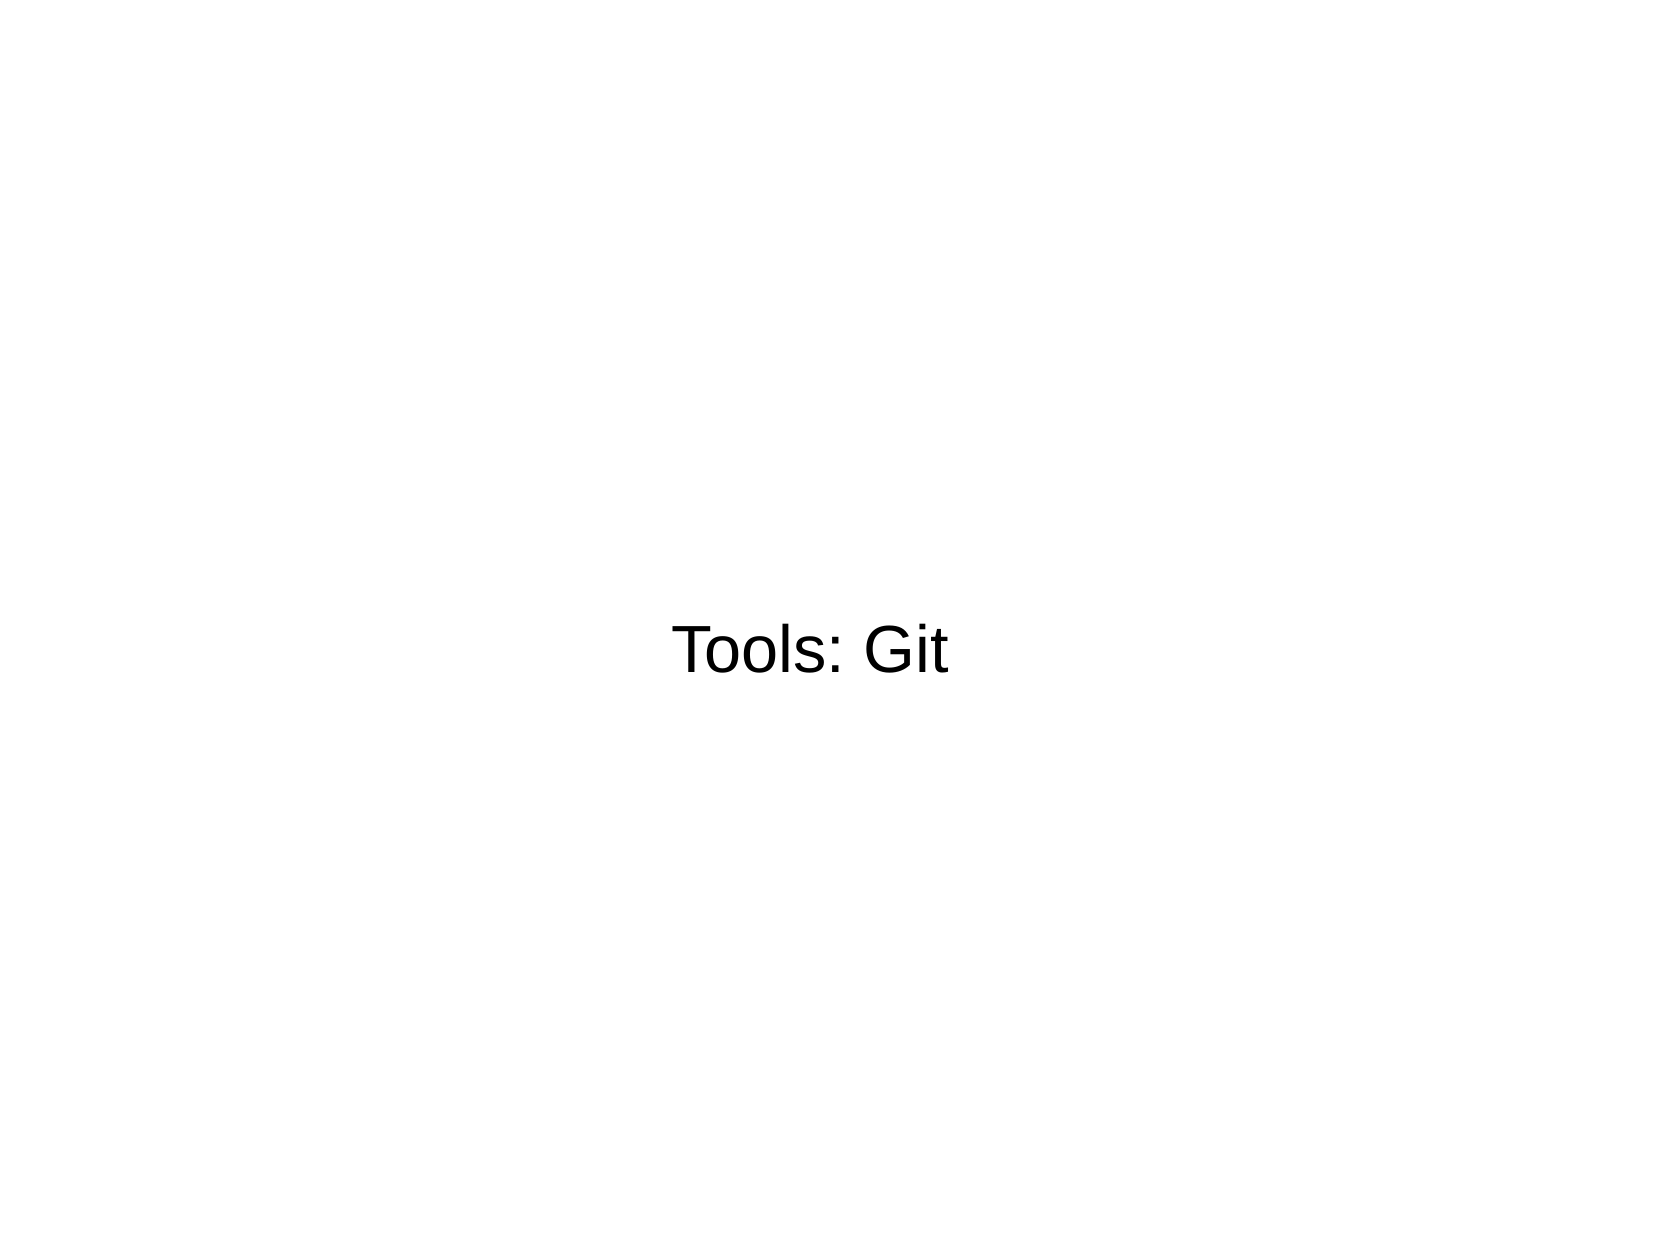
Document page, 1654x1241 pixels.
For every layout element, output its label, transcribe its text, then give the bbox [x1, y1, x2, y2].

subtitle Tools: Git [82, 290, 1538, 1010]
